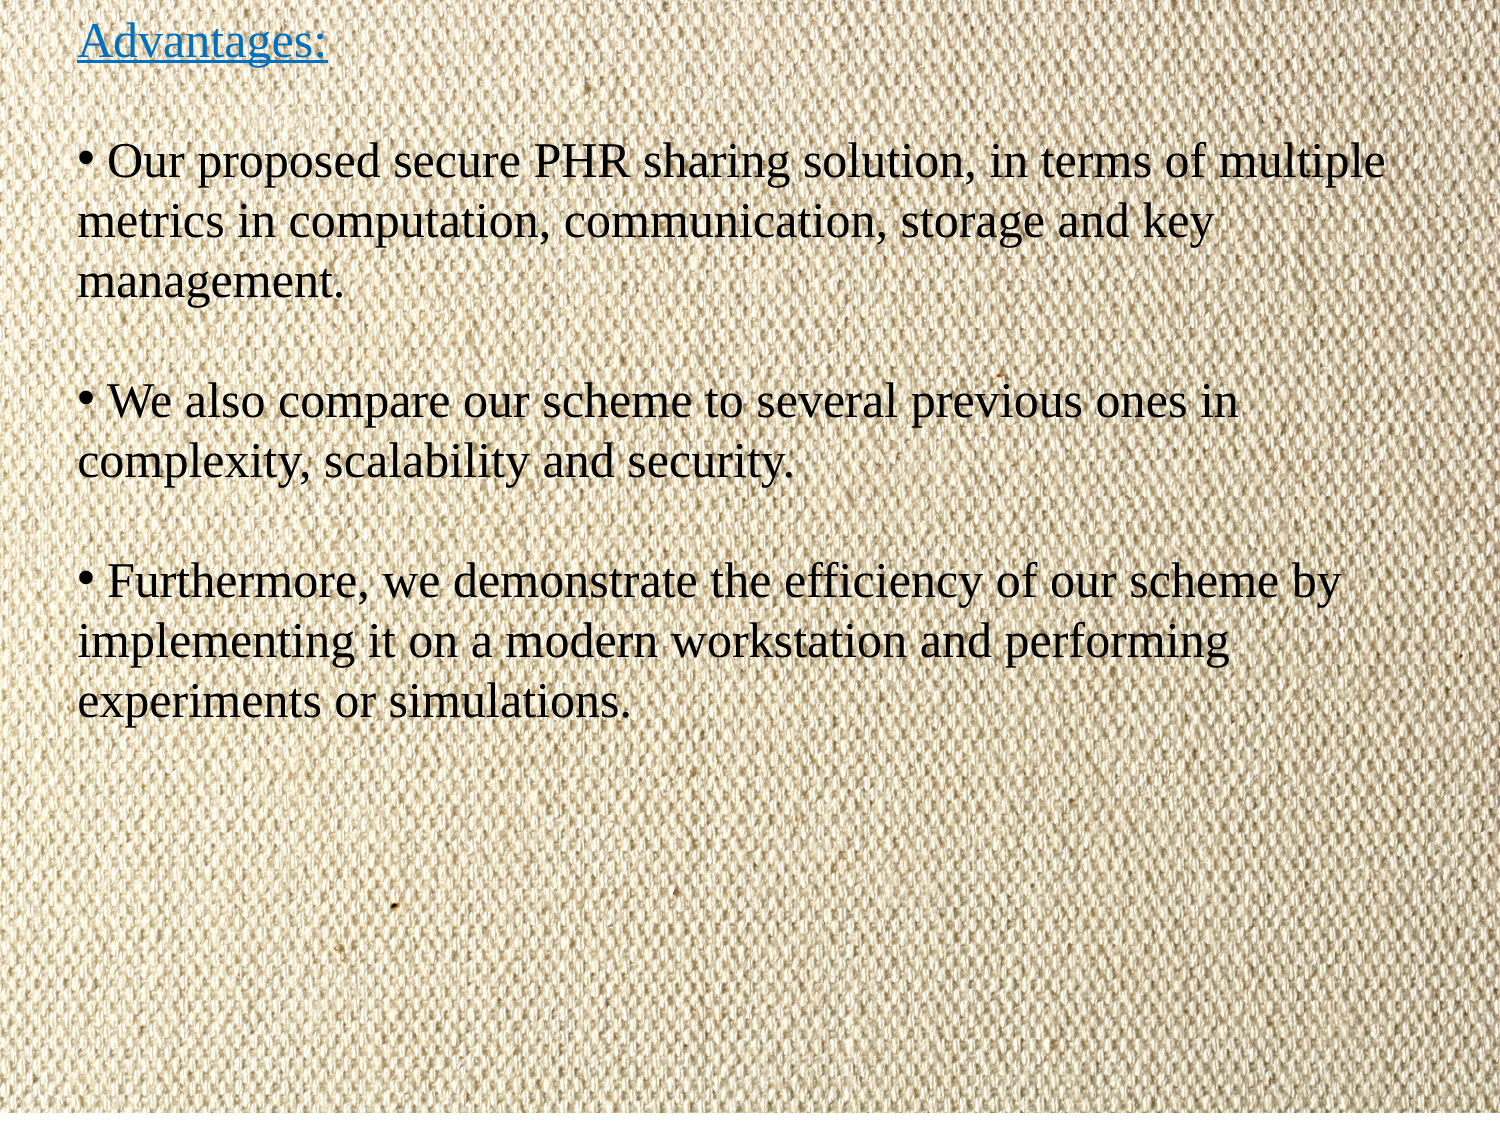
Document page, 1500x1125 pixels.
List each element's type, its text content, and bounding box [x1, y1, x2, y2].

picture [0, 0, 1500, 1113]
text_box Advantages: Our proposed secure PHR sharing solution, in terms of multiple metrics in computation, communication, storage and key management. We also compare our scheme to several previous ones in complexity, scalability and security. Furthermore, we demonstrate the efficiency of our scheme by implementing it on a modern workstation and performing experiments or simulations. [62, 0, 1450, 795]
